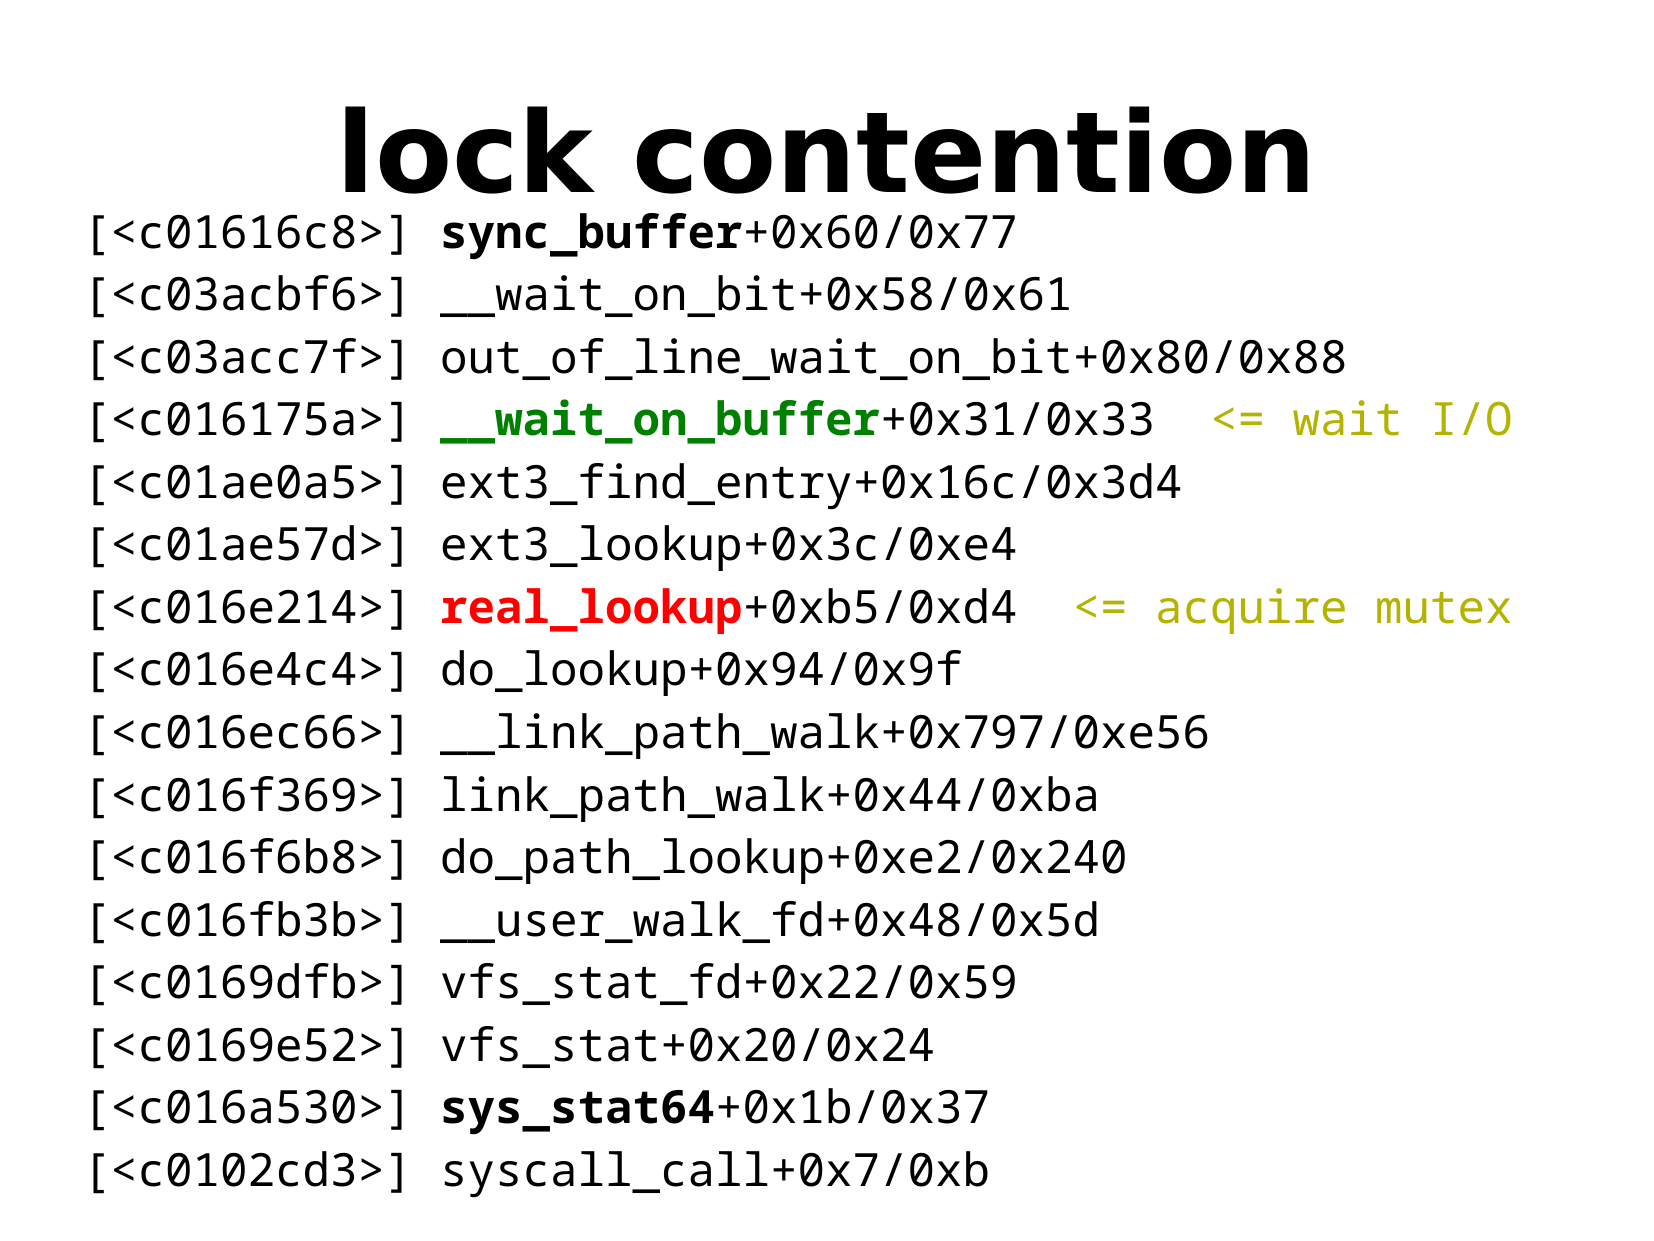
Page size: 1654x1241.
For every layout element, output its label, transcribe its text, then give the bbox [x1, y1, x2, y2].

subtitle [<c01616c8>] sync_buffer+0x60/0x77 [<c03acbf6>] __wait_on_bit+0x58/0x61 [<c03acc7f>] out_of_line_wait_on_bit+0x80/0x88 [<c016175a>] __wait_on_buffer+0x31/0x33 <= wait I/O [<c01ae0a5>] ext3_find_entry+0x16c/0x3d4 [<c01ae57d>] ext3_lookup+0x3c/0xe4 [<c016e214>] real_lookup+0xb5/0xd4 <= acquire mutex [<c016e4c4>] do_lookup+0x94/0x9f [<c016ec66>] __link_path_walk+0x797/0xe56 [<c016f369>] link_path_walk+0x44/0xba [<c016f6b8>] do_path_lookup+0xe2/0x240 [<c016fb3b>] __user_walk_fd+0x48/0x5d [<c0169dfb>] vfs_stat_fd+0x22/0x59 [<c0169e52>] vfs_stat+0x20/0x24 [<c016a530>] sys_stat64+0x1b/0x37 [<c0102cd3>] syscall_call+0x7/0xb [82, 270, 1571, 1129]
title lock contention [82, 49, 1571, 257]
